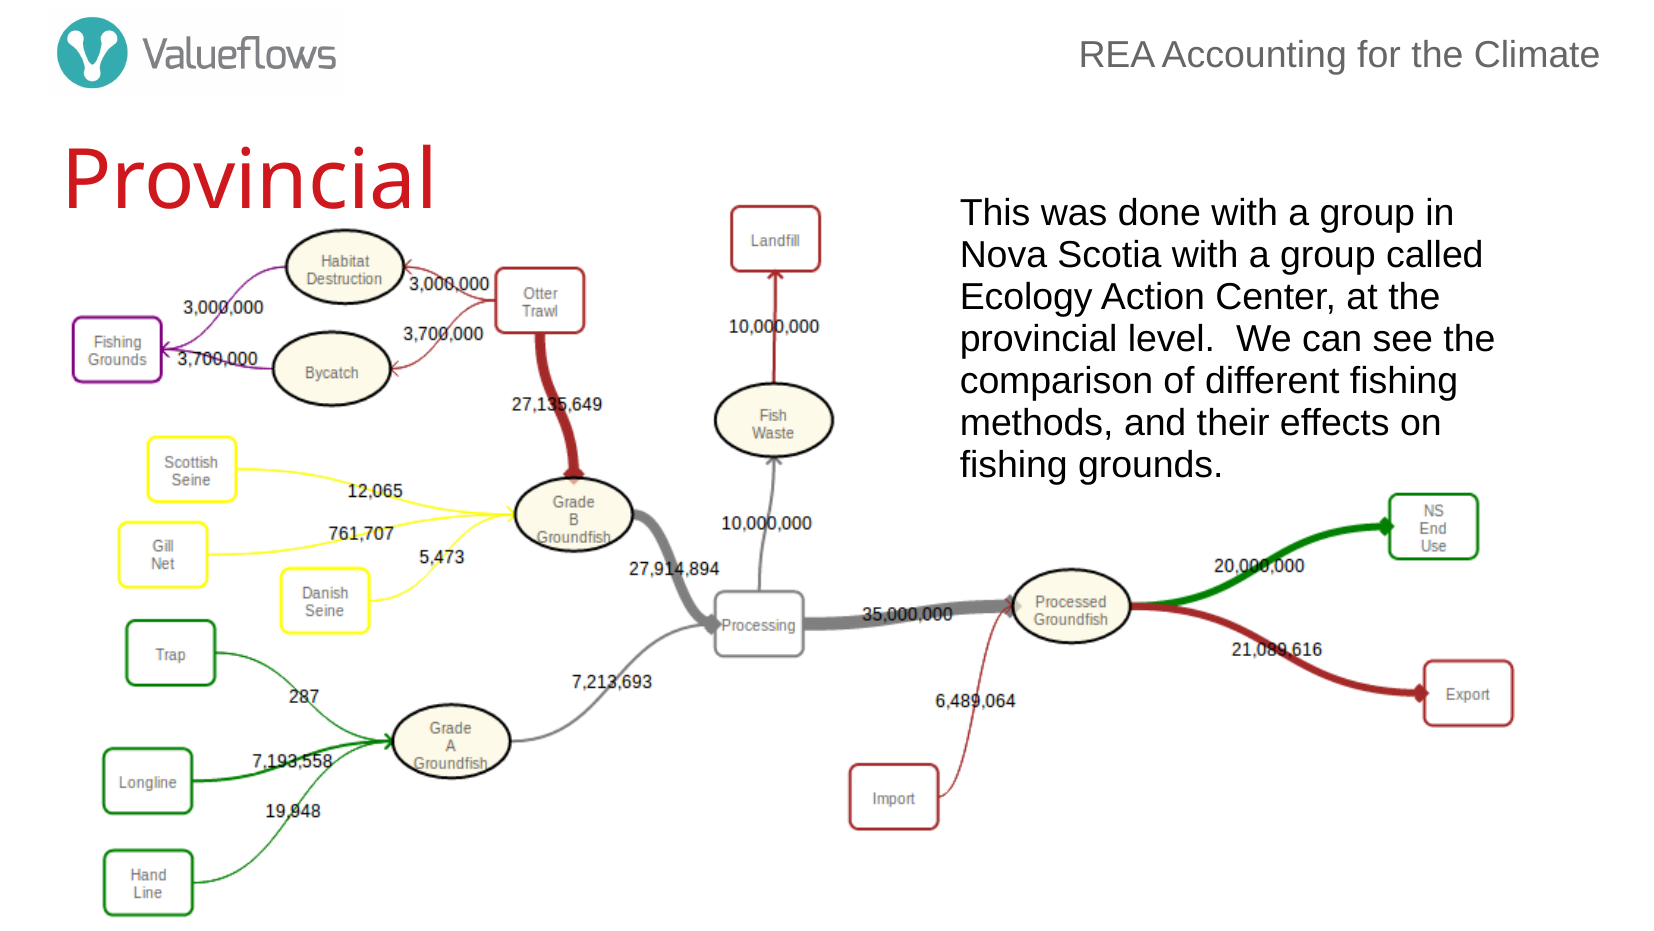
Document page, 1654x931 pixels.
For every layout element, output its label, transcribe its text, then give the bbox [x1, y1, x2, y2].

text_box REA Accounting for the Climate [1063, 26, 1630, 84]
picture [47, 6, 346, 97]
text_box This was done with a group in Nova Scotia with a group called Ecology Action Center, at the provincial level. We can see the comparison of different fishing methods, and their effects on fishing grounds. [945, 184, 1561, 533]
picture [53, 210, 1531, 931]
text_box Provincial [46, 111, 977, 210]
